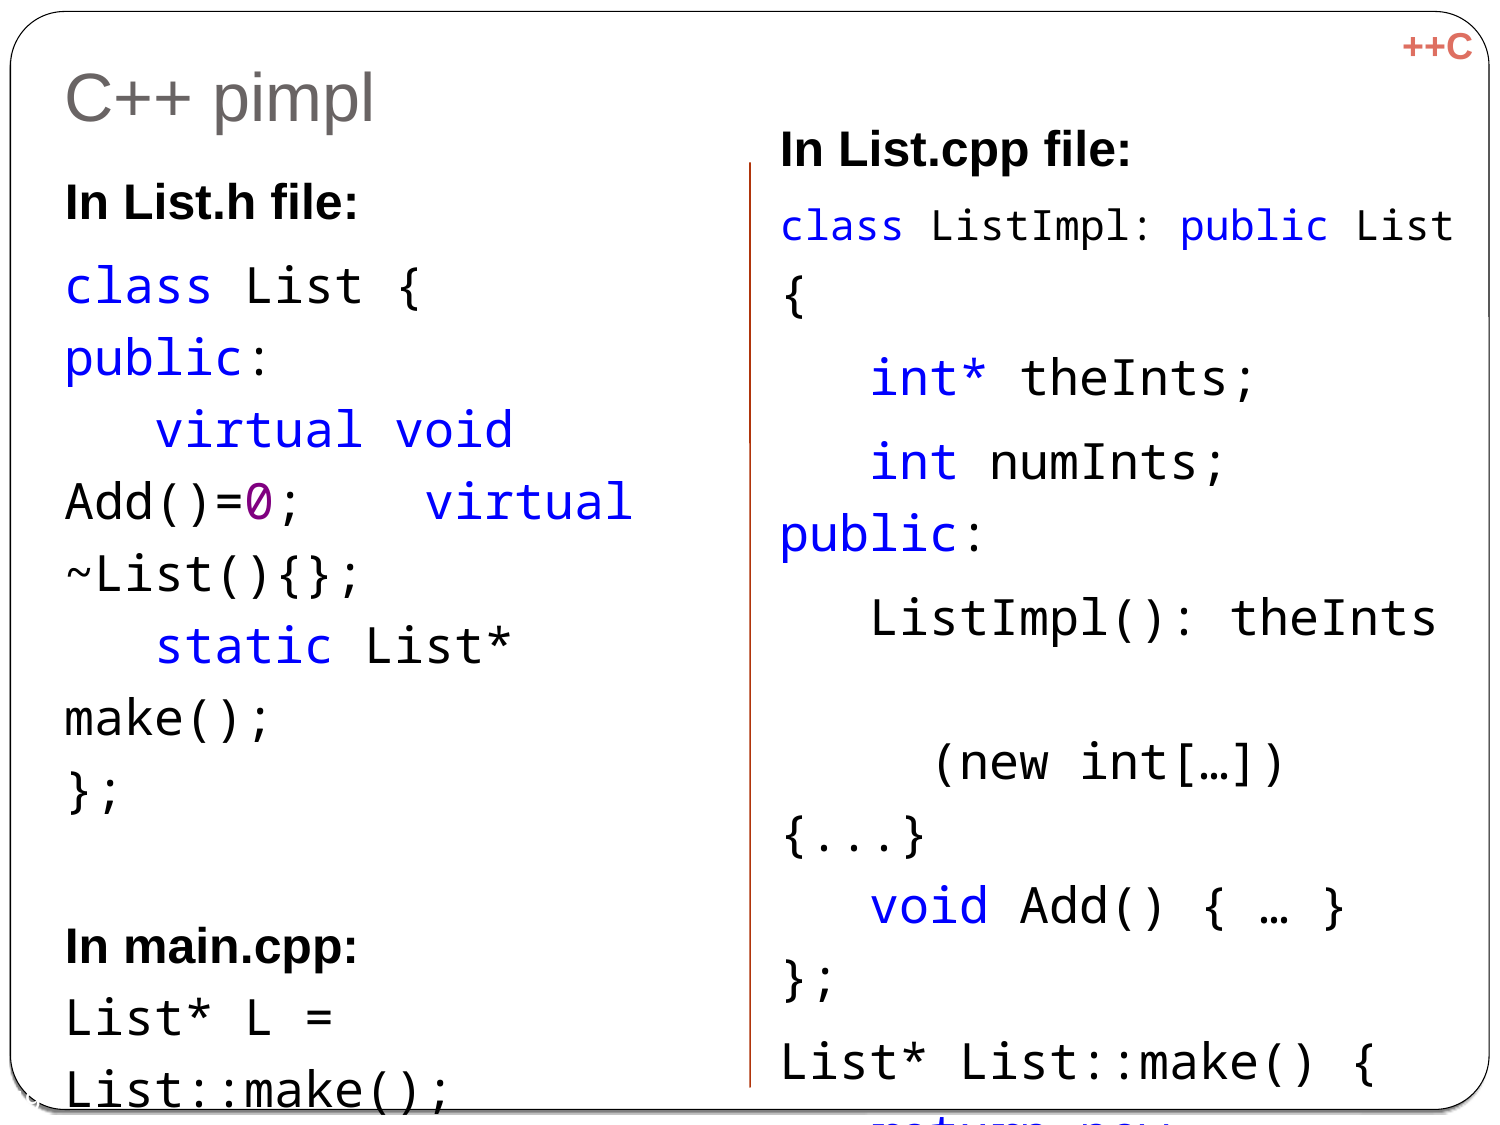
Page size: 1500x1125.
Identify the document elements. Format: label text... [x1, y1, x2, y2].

title C++ pimpl [50, 45, 1450, 150]
list In List.h file: class List { public: virtual void Add()=0; virtual ~List(){}; static List* make(); }; In main.cpp: List* L = List::make(); L→Add(); [50, 149, 750, 1088]
slide_number <number> [0, 1074, 50, 1125]
text_box In List.cpp file: class ListImpl: public List { int* theInts; int numInts; public: ListImpl(): theInts (new int[…]) {...} void Add() { … } }; List* List::make() { return new ListImpl; } [765, 97, 1478, 1036]
